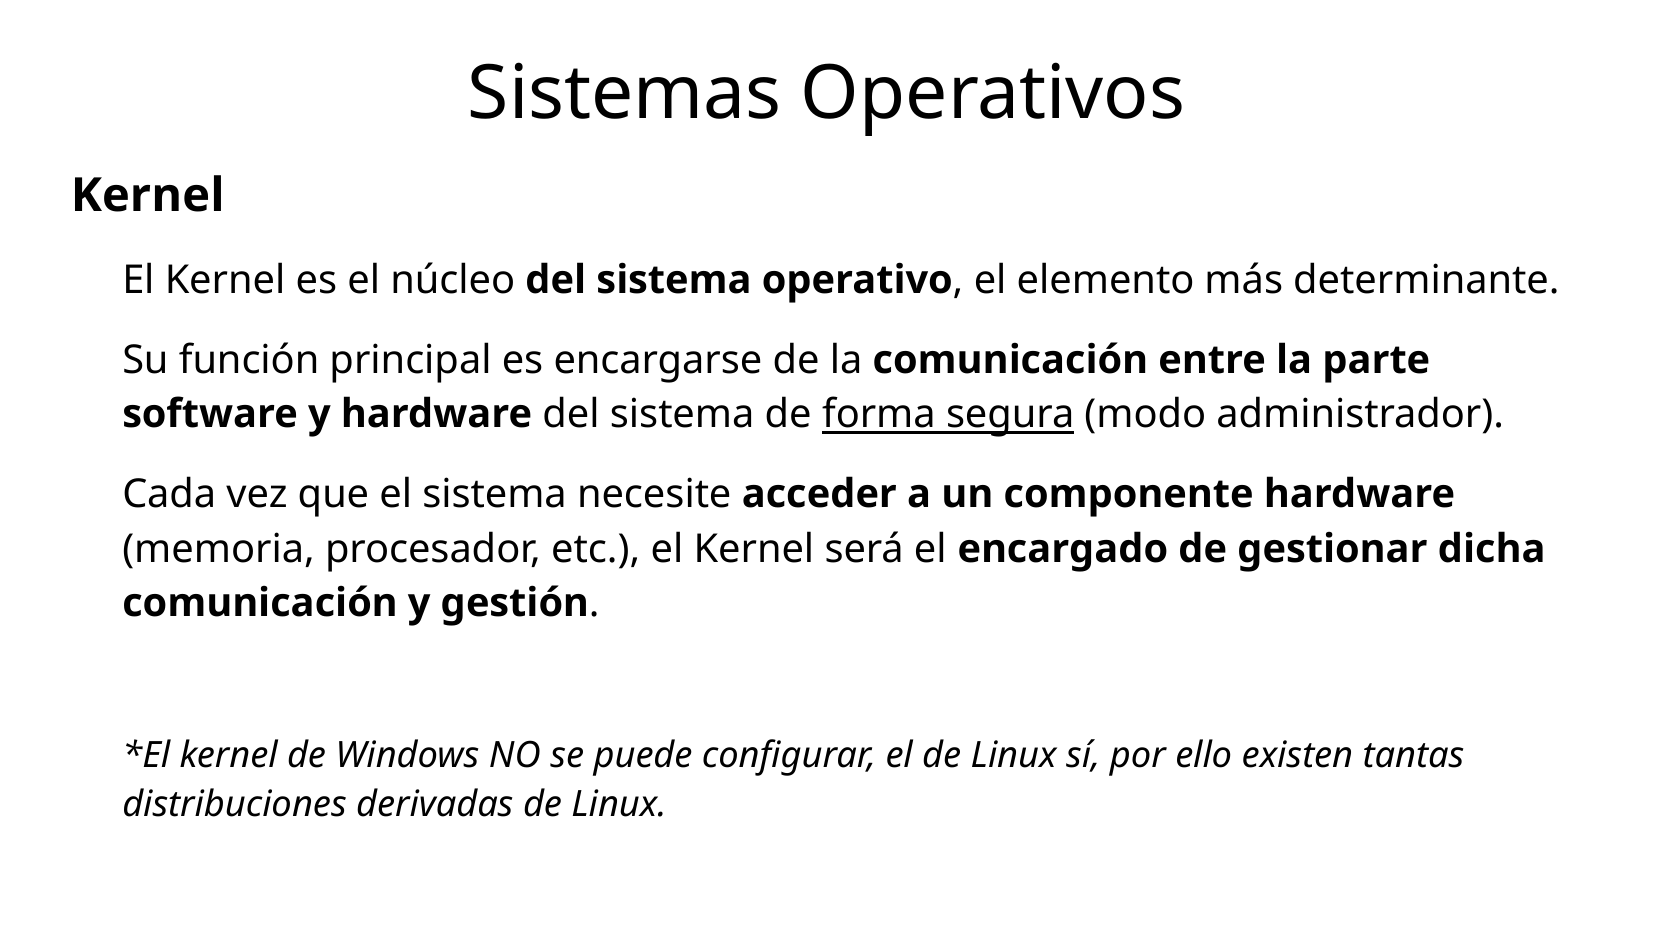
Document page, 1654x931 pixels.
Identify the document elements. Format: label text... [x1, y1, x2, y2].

title Sistemas Operativos [82, 37, 1571, 142]
list Kernel El Kernel es el núcleo del sistema operativo, el elemento más determinante. Su función principal es encargarse de la comunicación entre la parte software y hardware del sistema de forma segura (modo administrador). Cada vez que el sistema necesite acceder a un componente hardware (memoria, procesador, etc.), el Kernel será el encargado de gestionar dicha comunicación y gestión. *El kernel de Windows NO se puede configurar, el de Linux sí, por ello existen tantas distribuciones derivadas de Linux. [70, 161, 1583, 870]
